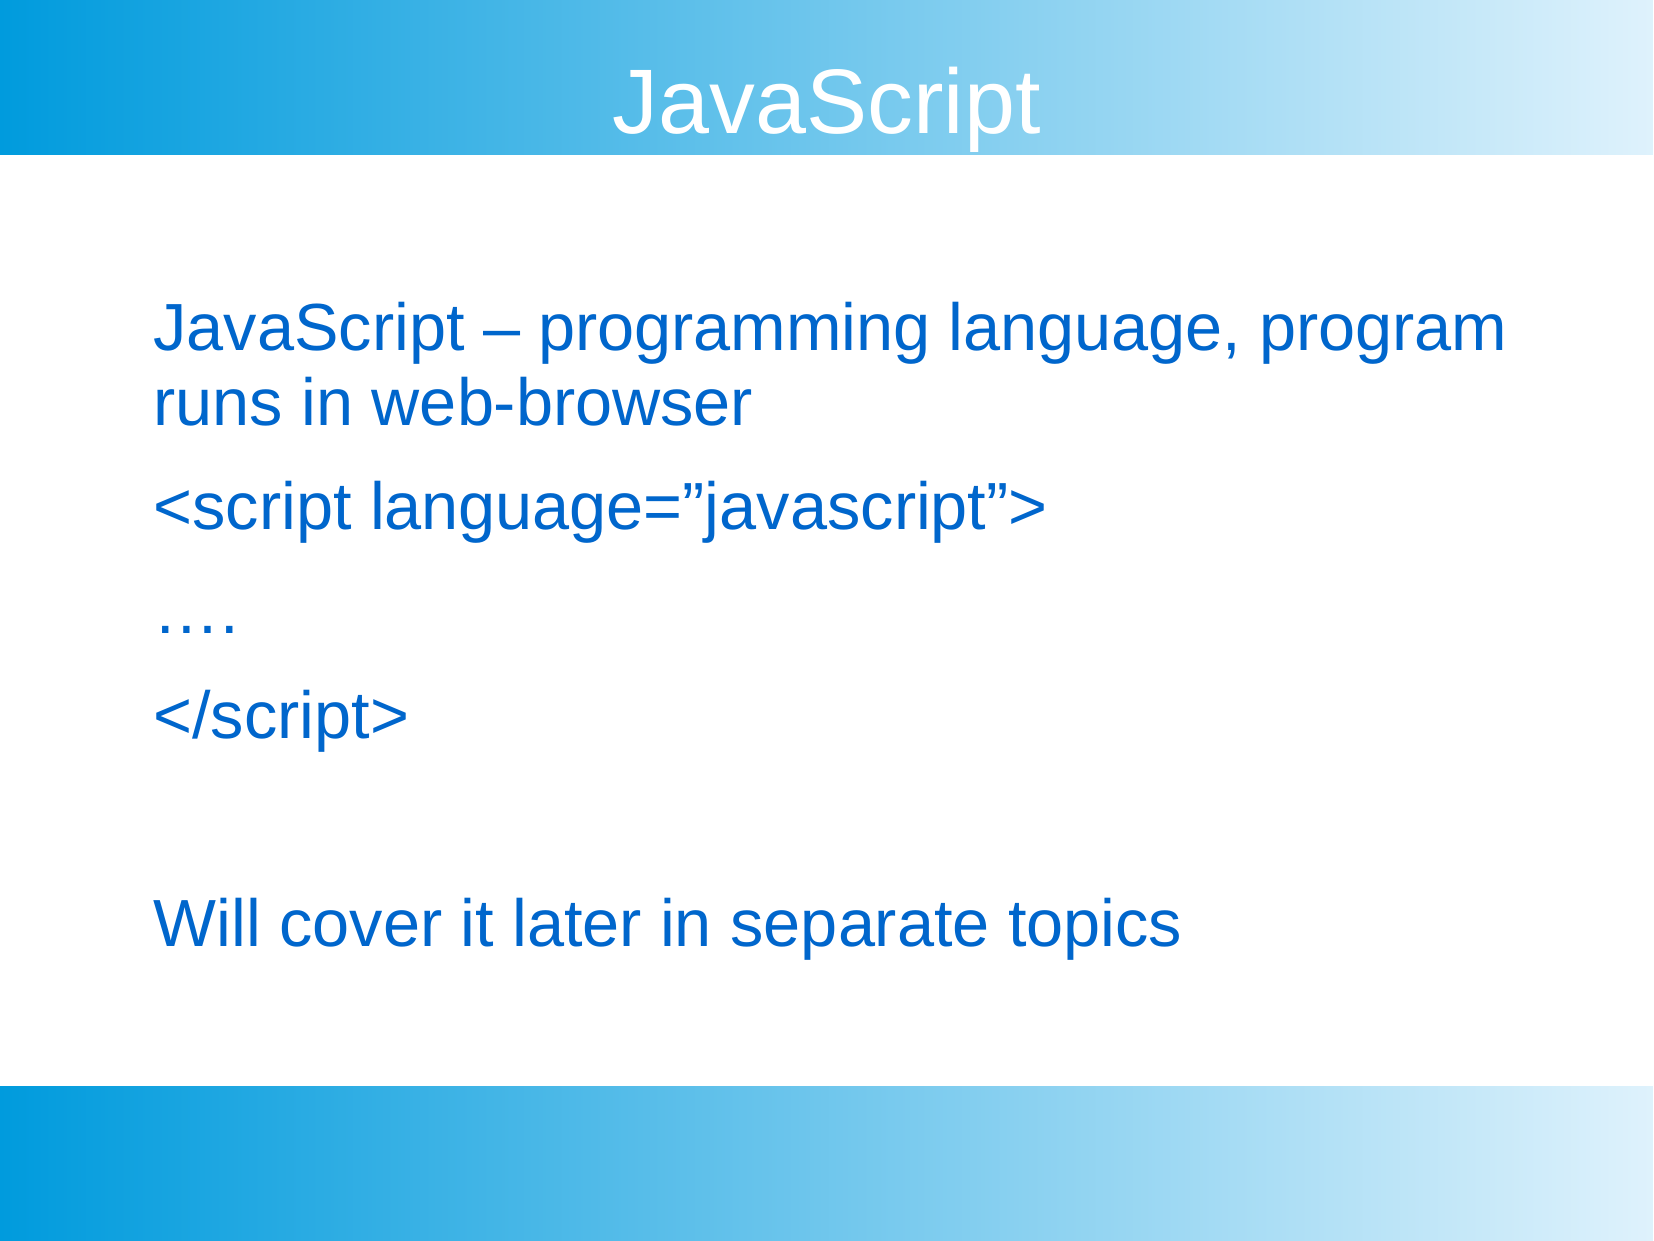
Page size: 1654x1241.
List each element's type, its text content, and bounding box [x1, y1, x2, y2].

list JavaScript – programming language, program runs in web-browser <script language=”javascript”> …. </script> Will cover it later in separate topics [82, 290, 1571, 1010]
title JavaScript [82, 49, 1571, 155]
